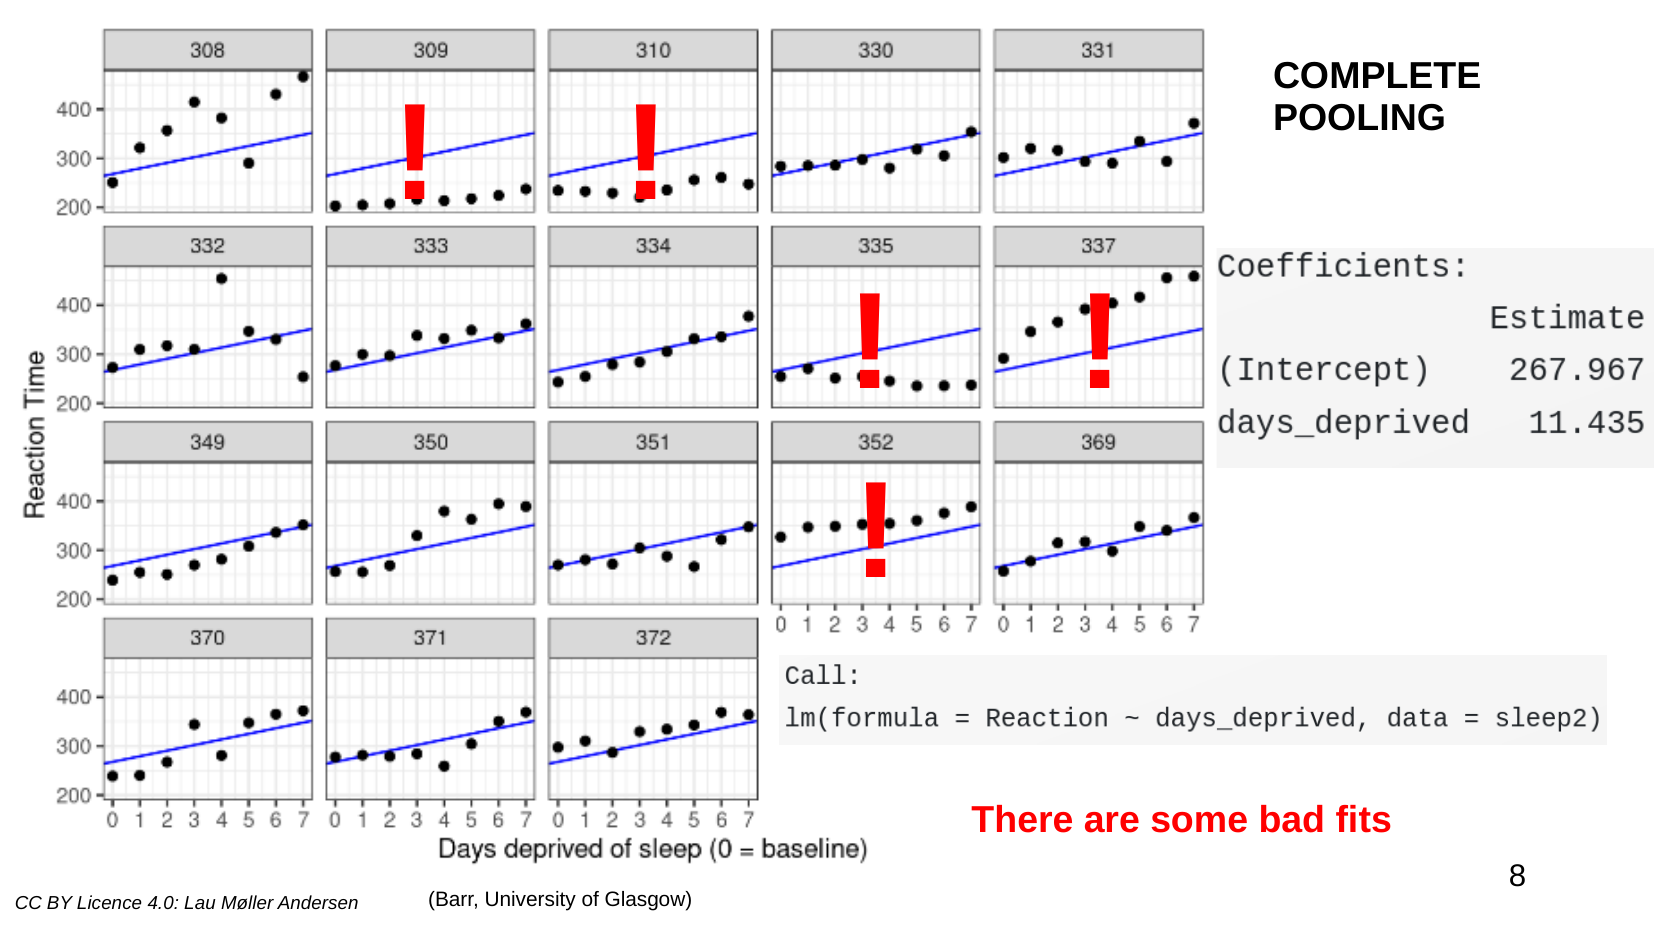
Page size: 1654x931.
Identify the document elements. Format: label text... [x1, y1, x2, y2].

text_box ! [608, 67, 739, 237]
text_box (Barr, University of Glasgow) [413, 880, 745, 919]
text_box ! [838, 445, 969, 615]
text_box ! [832, 256, 963, 426]
text_box <nummer> [1494, 850, 1654, 921]
text_box CC BY Licence 4.0: Lau Møller Andersen [0, 885, 388, 921]
text_box COMPLETE POOLING [1258, 47, 1613, 147]
picture [11, 15, 1654, 876]
text_box ! [377, 67, 508, 237]
text_box There are some bad fits [956, 791, 1453, 849]
text_box ! [1062, 256, 1193, 426]
